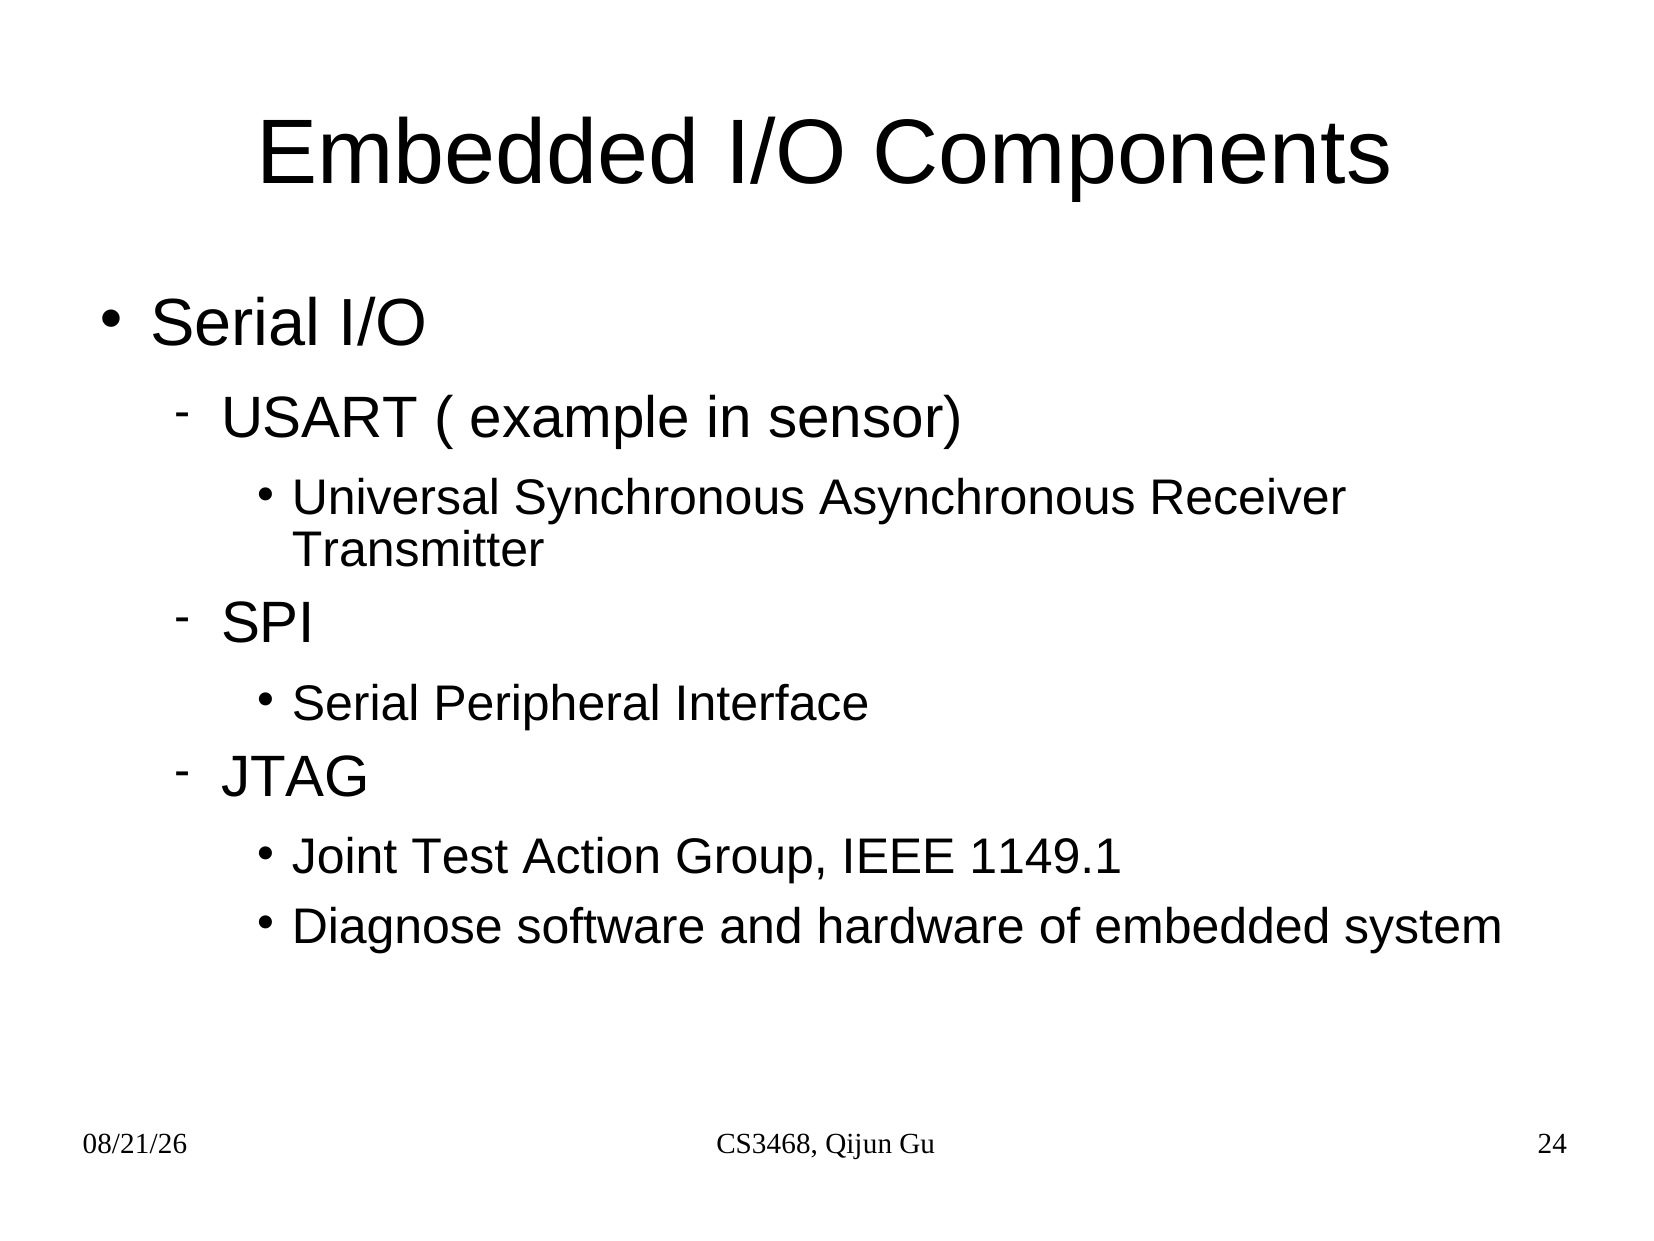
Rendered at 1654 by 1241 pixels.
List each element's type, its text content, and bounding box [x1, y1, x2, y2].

list Serial I/O USART ( example in sensor) Universal Synchronous Asynchronous Receiver Transmitter SPI Serial Peripheral Interface JTAG Joint Test Action Group, IEEE 1149.1 Diagnose software and hardware of embedded system [82, 290, 1568, 1091]
title Embedded I/O Components [82, 56, 1568, 247]
